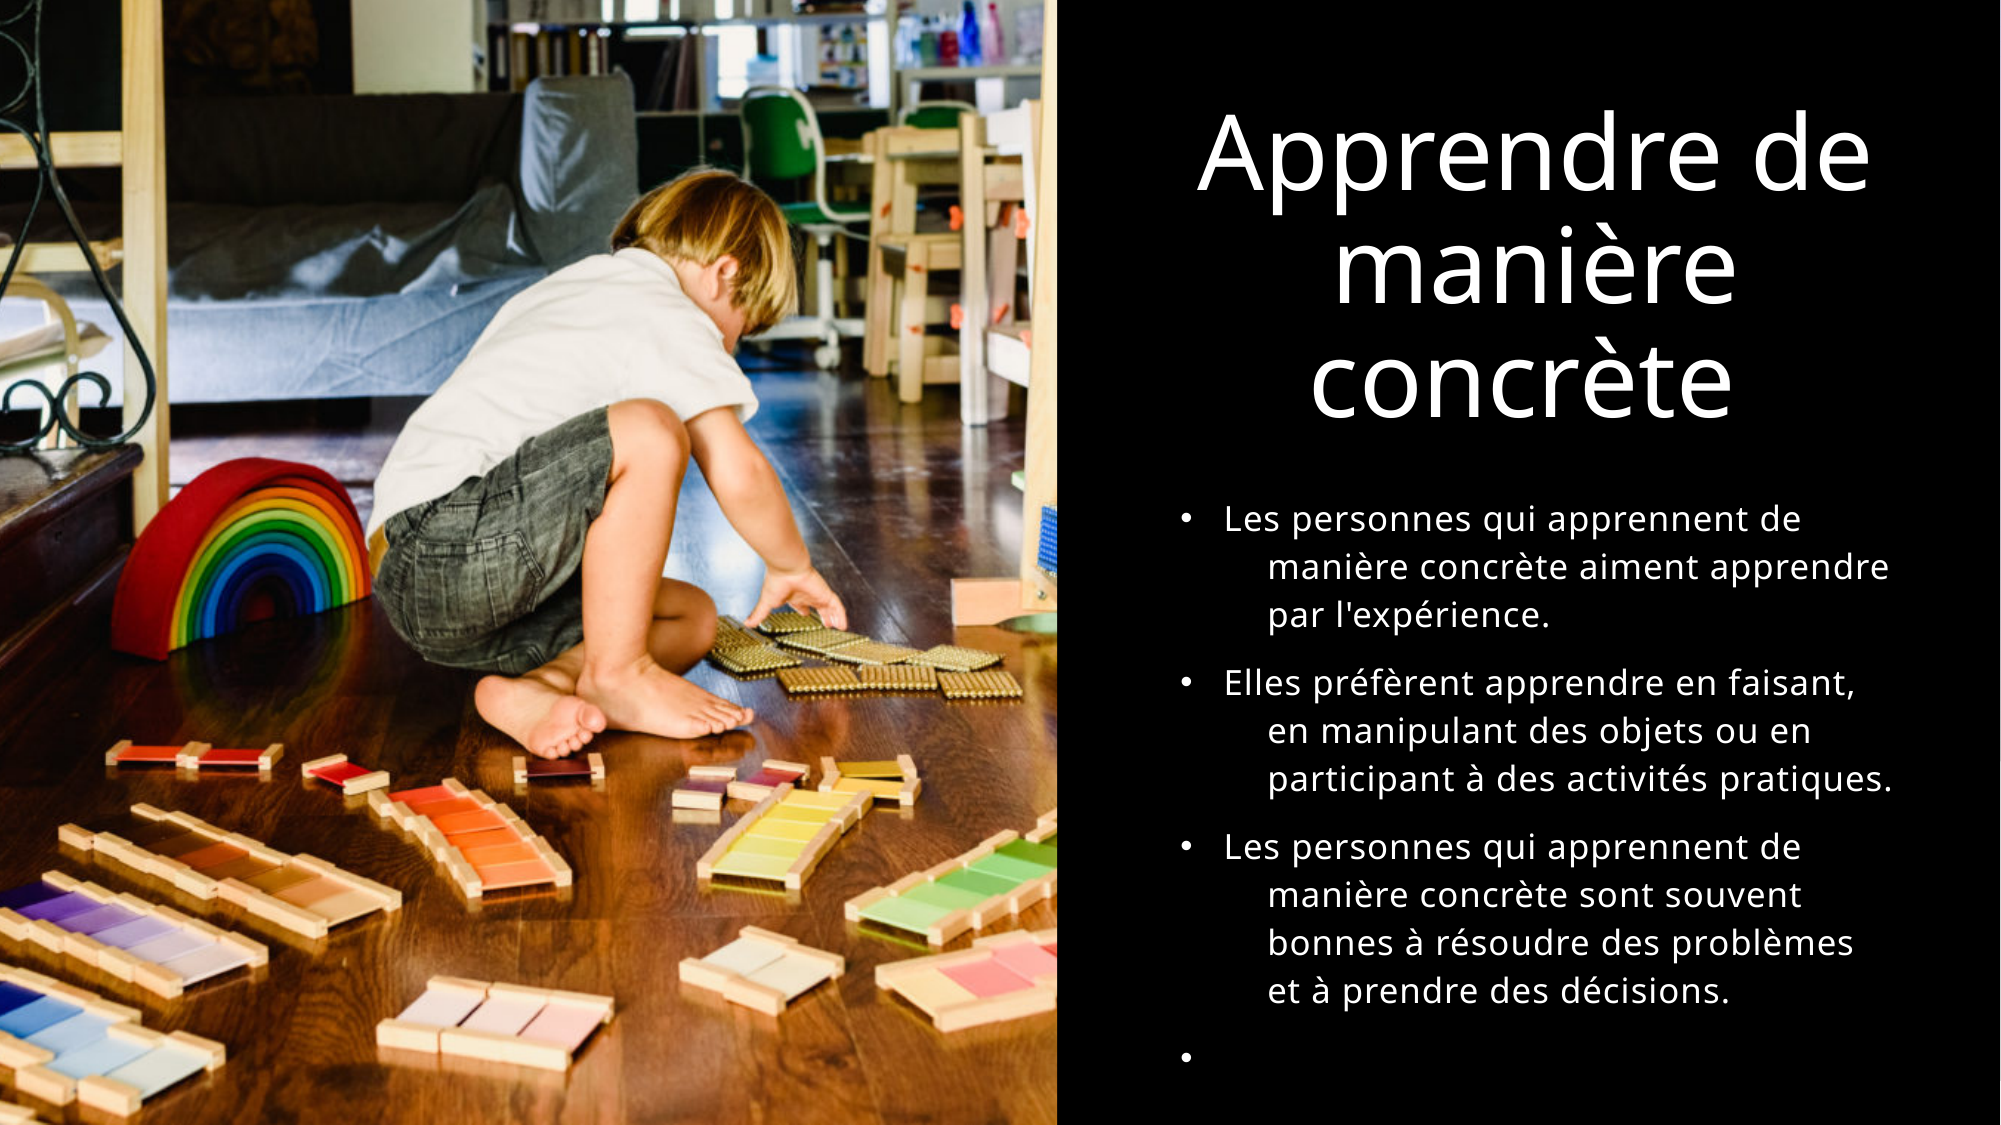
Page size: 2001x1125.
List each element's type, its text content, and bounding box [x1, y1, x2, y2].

text_box [1058, 0, 2000, 1125]
picture [0, 0, 1058, 1125]
list Les personnes qui apprennent de manière concrète aiment apprendre par l'expérience. Elles préfèrent apprendre en faisant, en manipulant des objets ou en participant à des activités pratiques. Les personnes qui apprennent de manière concrète sont souvent bonnes à résoudre des problèmes et à prendre des décisions. [1165, 483, 1910, 1035]
title Apprendre de manière concrète [1162, 88, 1910, 448]
